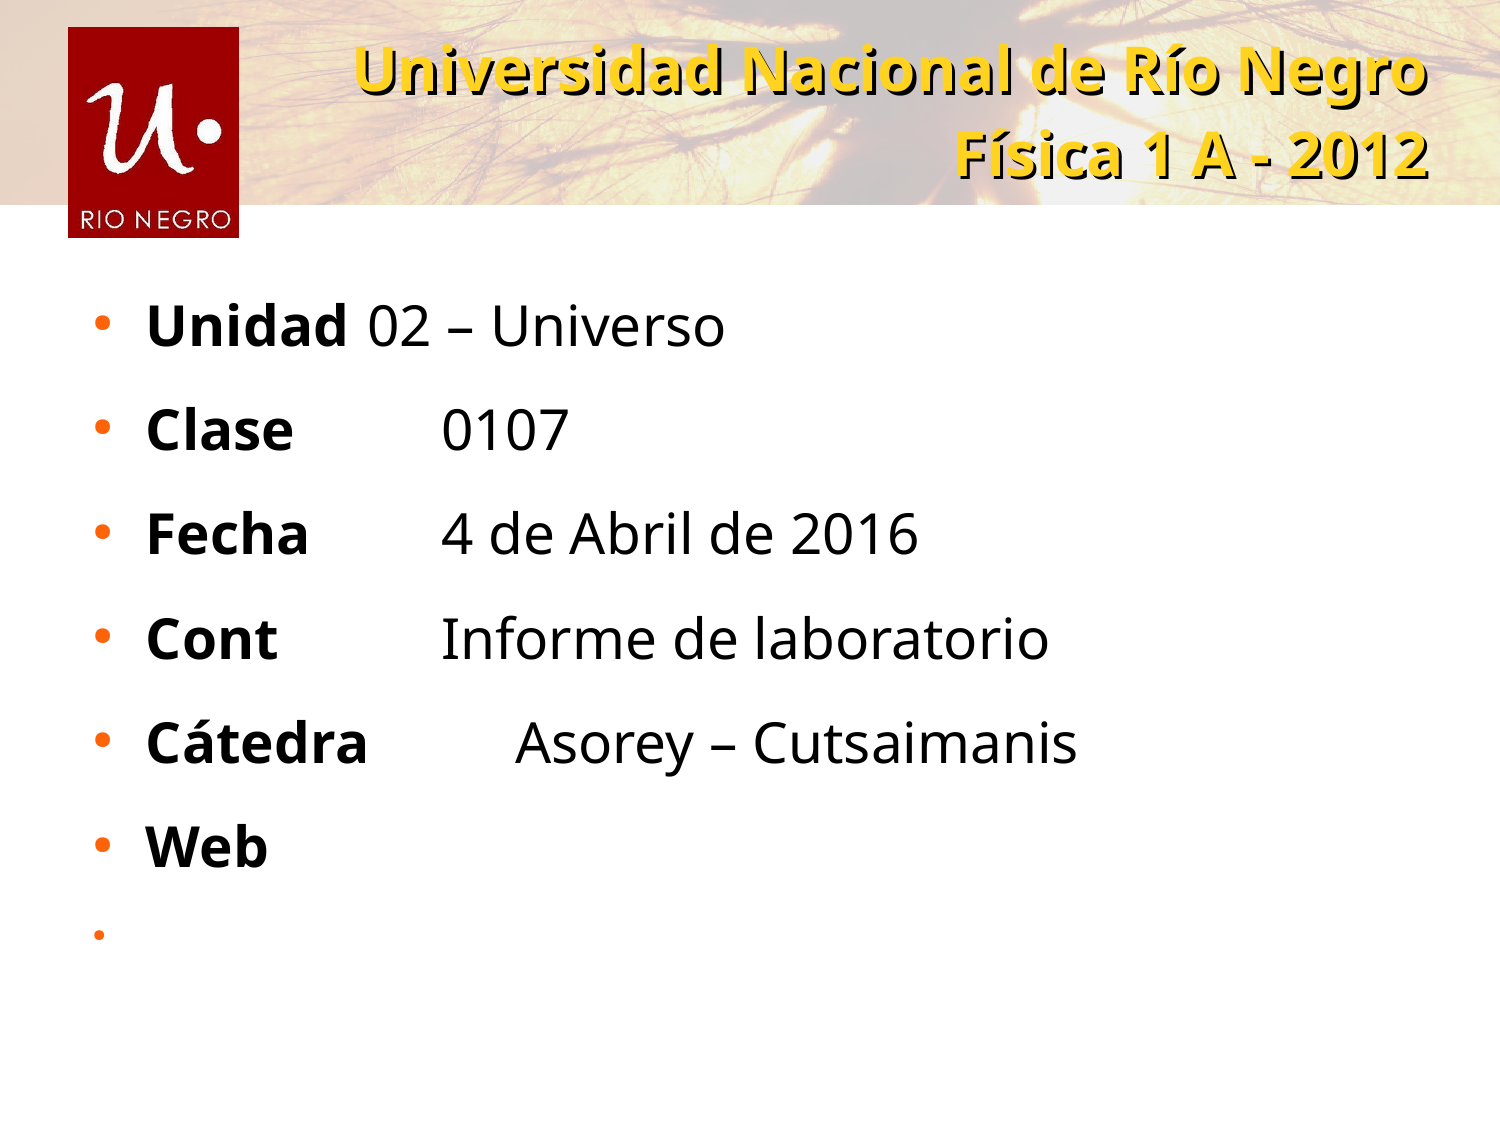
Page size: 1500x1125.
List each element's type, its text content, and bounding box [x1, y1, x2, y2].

list Unidad 02 – Universo Clase 0107 Fecha 4 de Abril de 2016 Cont Informe de laboratorio Cátedra Asorey – Cutsaimanis Web [75, 285, 1425, 1021]
title Universidad Nacional de Río Negro Física 1 A - 2012 [78, 1, 1429, 218]
picture [0, 0, 1500, 239]
